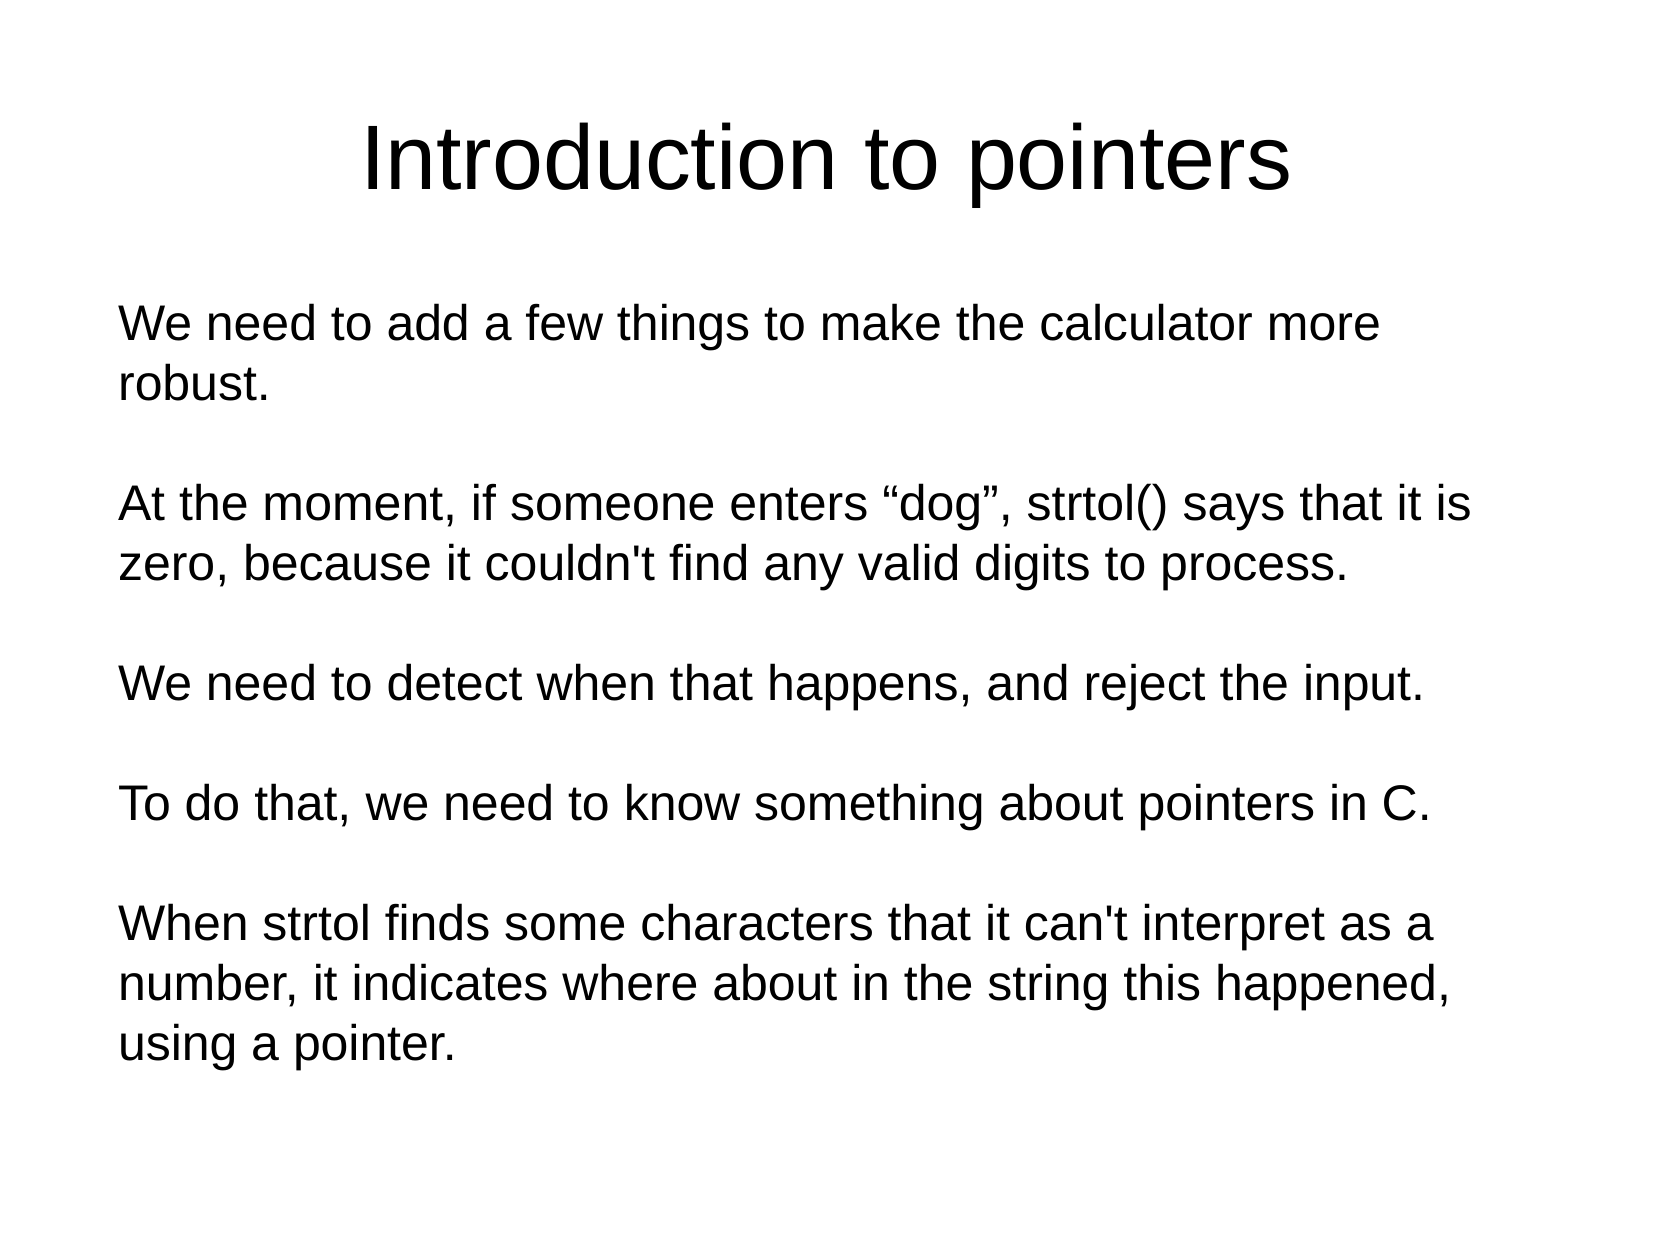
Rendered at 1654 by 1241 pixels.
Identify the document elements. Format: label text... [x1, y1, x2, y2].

title Introduction to pointers [82, 49, 1571, 257]
subtitle We need to add a few things to make the calculator more robust. At the moment, if someone enters “dog”, strtol() says that it is zero, because it couldn't find any valid digits to process. We need to detect when that happens, and reject the input. To do that, we need to know something about pointers in C. When strtol finds some characters that it can't interpret as a number, it indicates where about in the string this happened, using a pointer. [118, 290, 1538, 1152]
